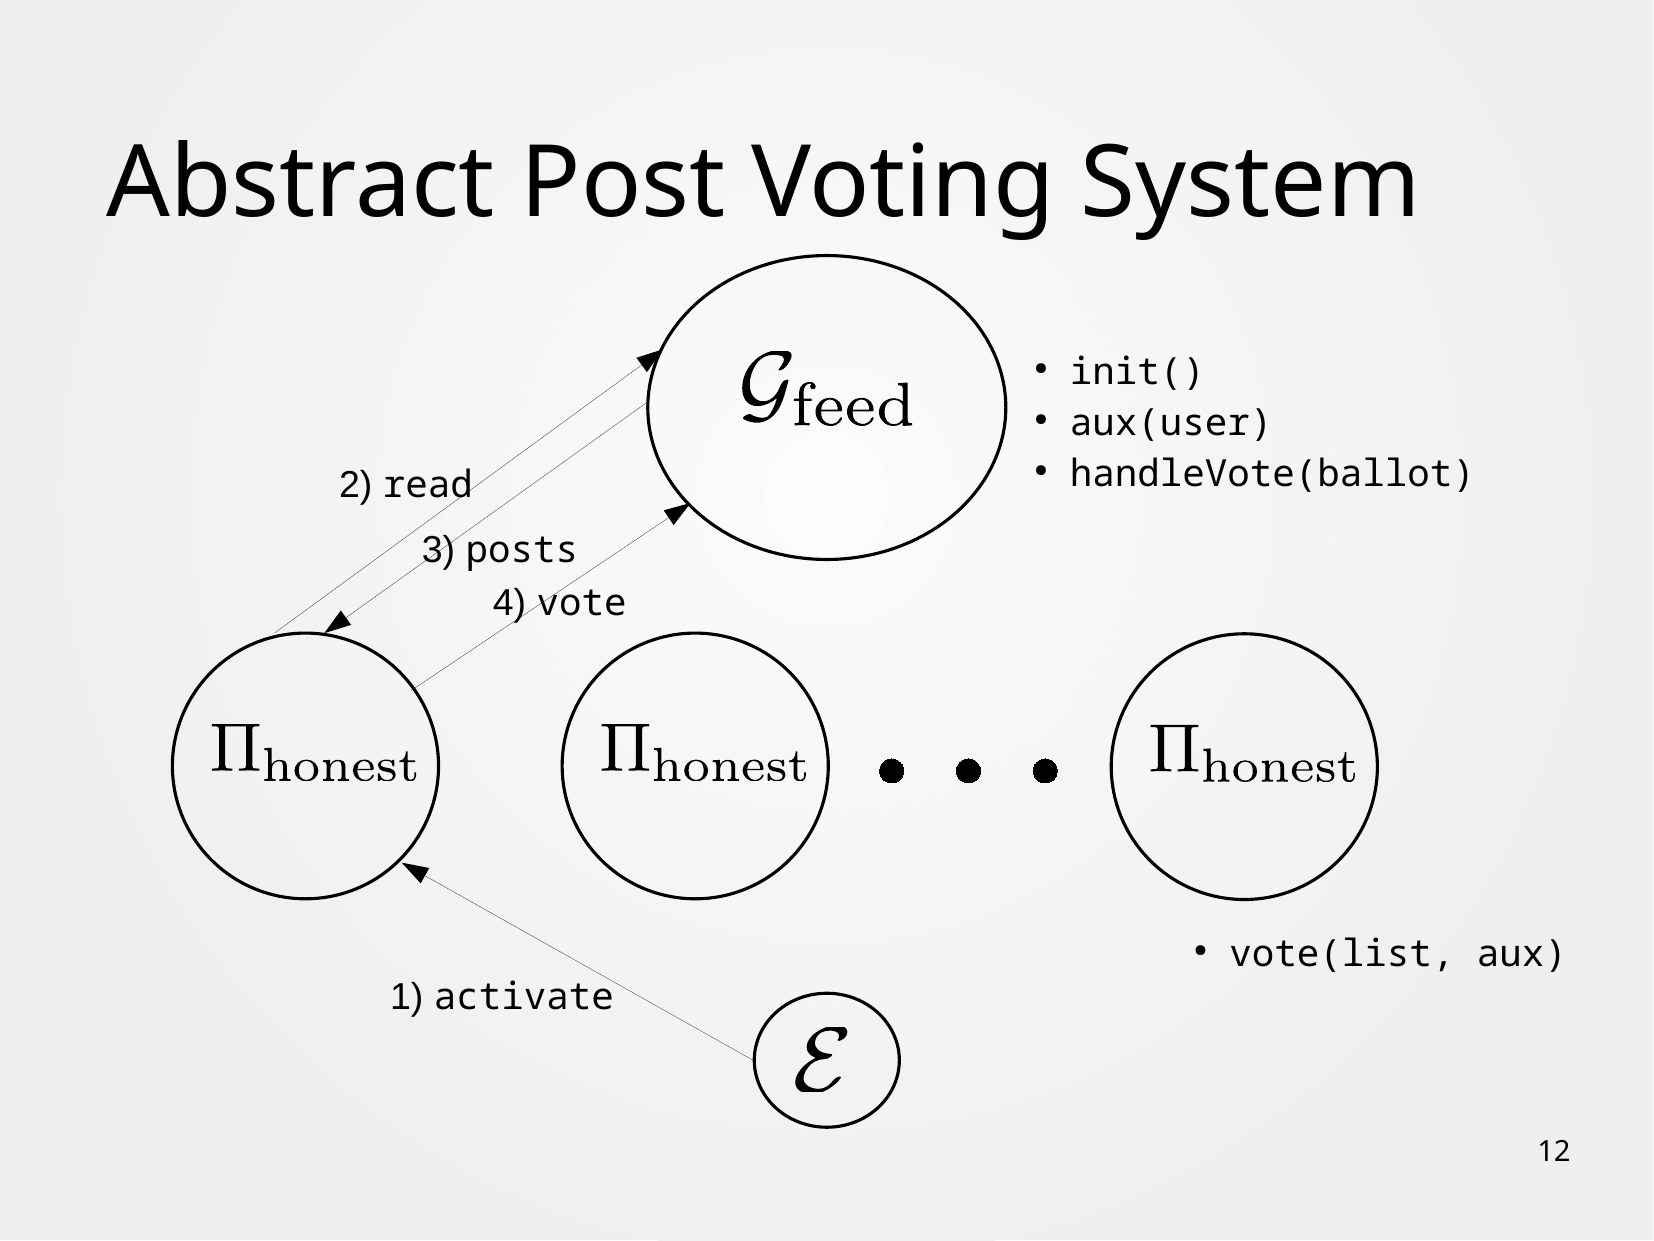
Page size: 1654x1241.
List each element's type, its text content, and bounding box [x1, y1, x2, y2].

text_box [1033, 758, 1058, 783]
text_box vote(list, aux) [1179, 919, 1589, 979]
picture [792, 1027, 853, 1092]
text_box 3) posts [407, 515, 599, 574]
text_box [1111, 633, 1378, 900]
picture [599, 723, 810, 781]
text_box [754, 993, 900, 1128]
picture [209, 723, 420, 781]
text_box [956, 758, 981, 783]
text_box 2) read [448, 477, 490, 508]
text_box init() aux(user) handleVote(ballot) [1019, 336, 1528, 483]
text_box [172, 633, 439, 899]
text_box 1) activate [375, 962, 636, 1021]
text_box 4) vote [478, 568, 592, 627]
picture [738, 351, 916, 426]
picture [1148, 724, 1359, 782]
text_box [562, 633, 829, 899]
text_box [879, 758, 904, 783]
text_box 4) vote [508, 568, 670, 627]
title Abstract Post Voting System [106, 124, 1586, 246]
text_box [647, 255, 1006, 560]
text_box 2) read [324, 449, 490, 508]
